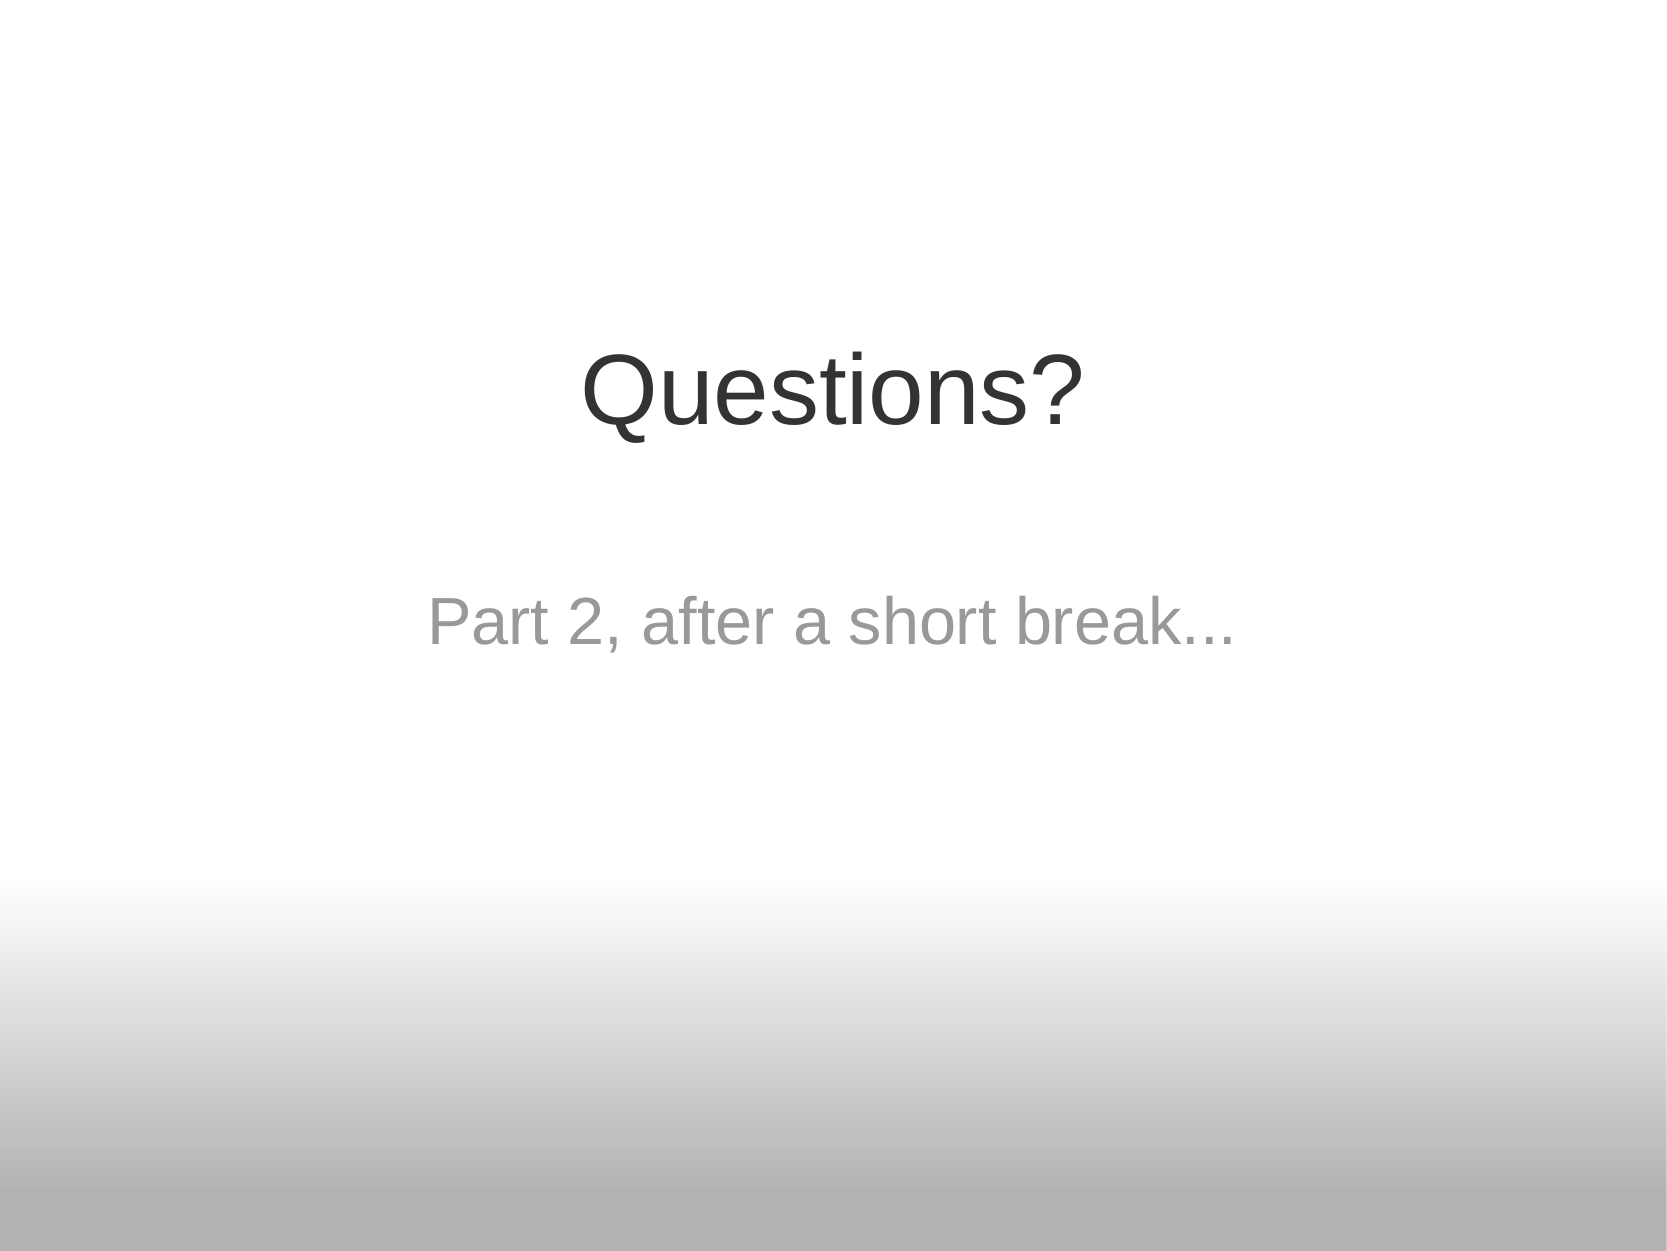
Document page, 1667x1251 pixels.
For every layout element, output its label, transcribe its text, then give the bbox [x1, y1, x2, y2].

picture [0, 0, 1667, 1251]
title Questions? [140, 333, 1526, 534]
subtitle Part 2, after a short break... [290, 584, 1376, 735]
